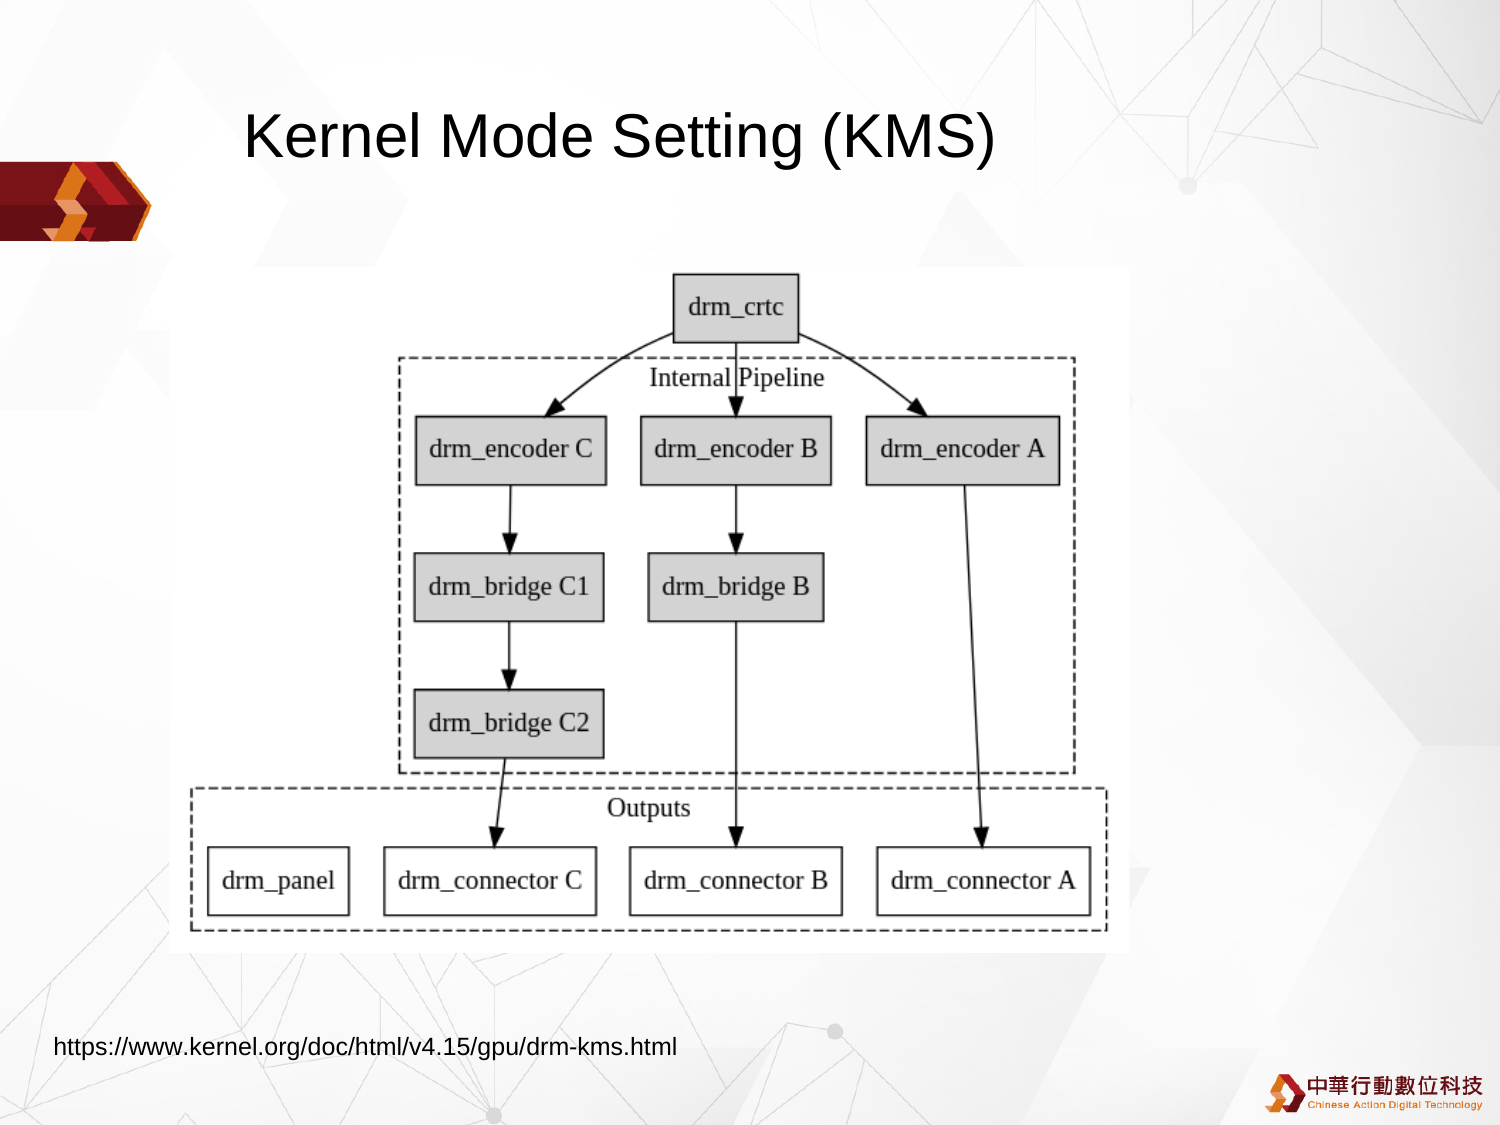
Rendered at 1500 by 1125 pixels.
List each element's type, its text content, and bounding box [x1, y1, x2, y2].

title Kernel Mode Setting (KMS) [243, 82, 1315, 190]
text_box https://www.kernel.org/doc/html/v4.15/gpu/drm-kms.html [38, 1023, 912, 1076]
picture [0, 0, 1500, 1125]
